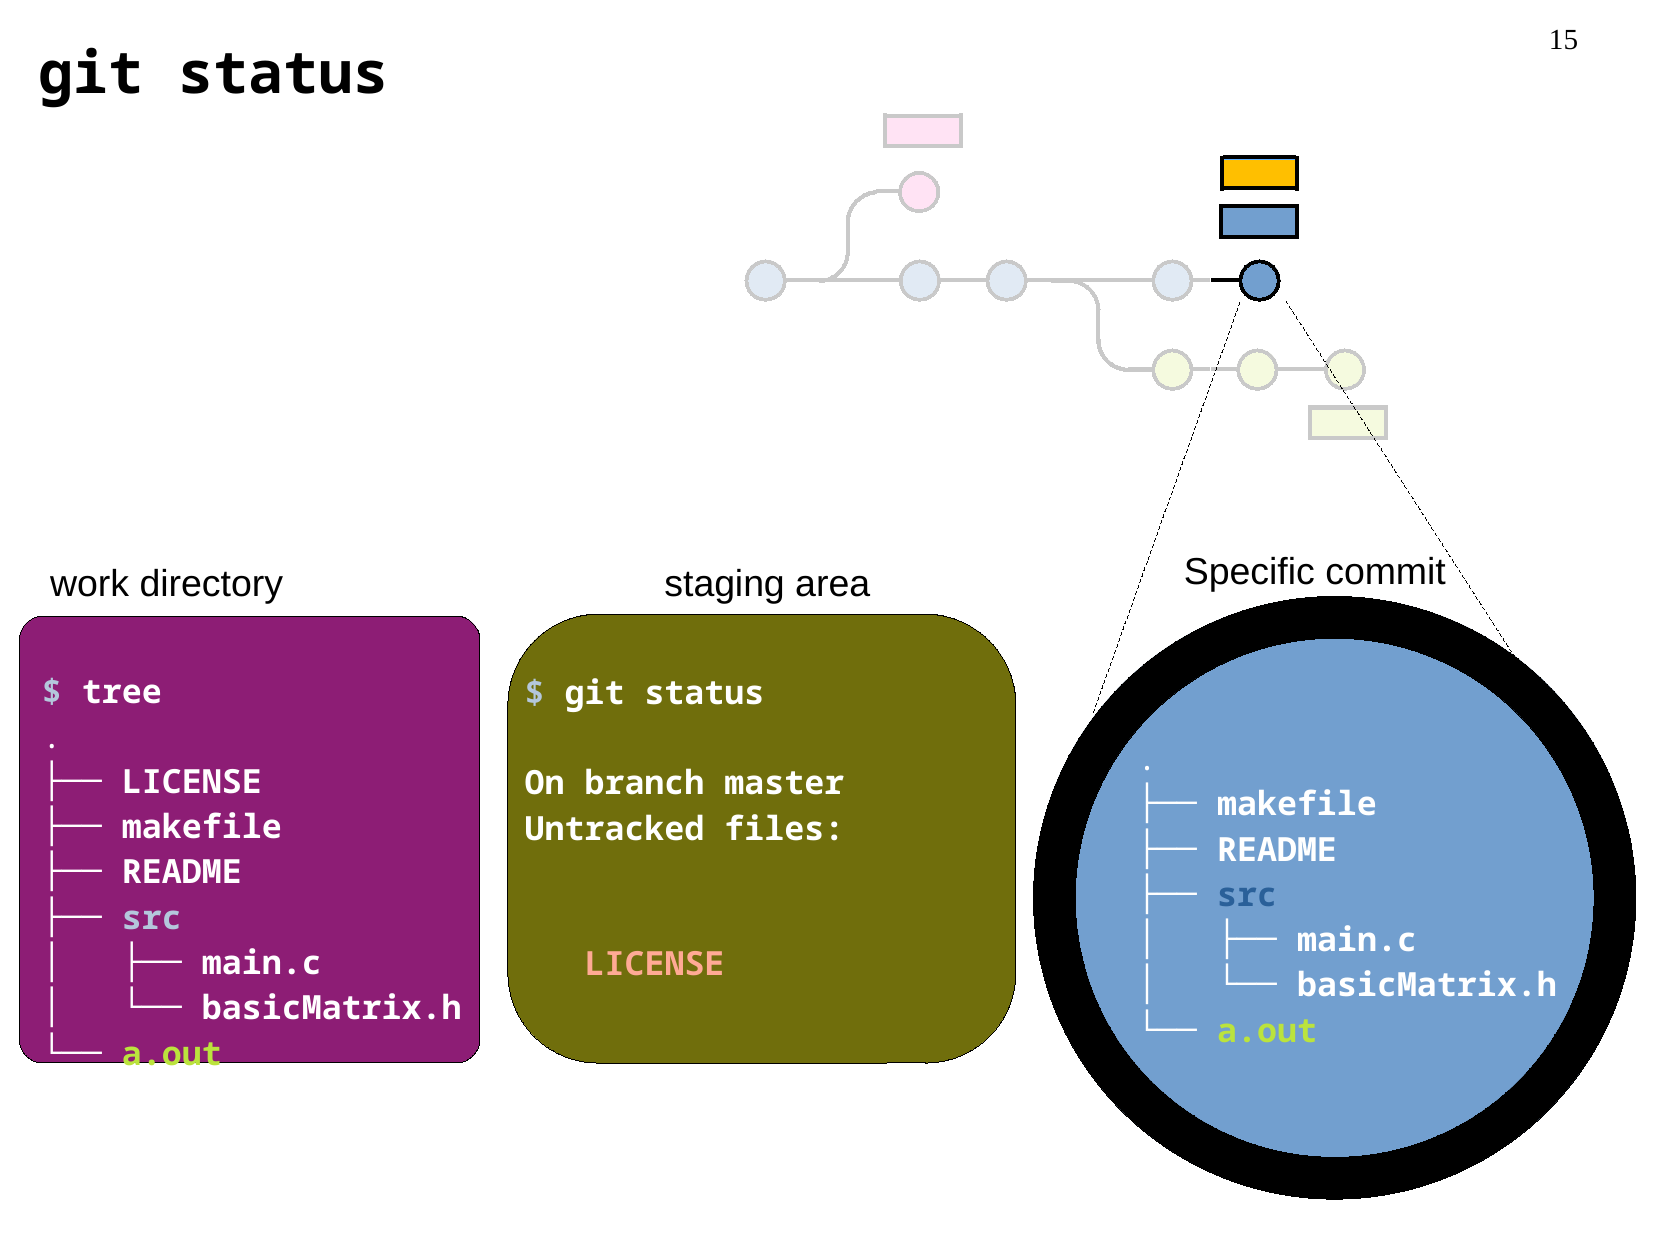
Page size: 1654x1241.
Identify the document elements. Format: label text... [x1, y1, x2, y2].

text_box [732, 106, 1406, 467]
text_box $ git status On branch master Untracked files: LICENSE [509, 661, 1082, 1105]
text_box . ├── makefile ├── README ├── src │ ├── main.c │ └── basicMatrix.h └── a.out [1122, 682, 1625, 1151]
text_box [1625, 817, 1636, 979]
text_box [1124, 638, 1545, 682]
text_box work directory [35, 555, 378, 654]
text_box [1219, 204, 1299, 239]
text_box git status [23, 23, 969, 237]
text_box [1171, 1151, 1498, 1200]
text_box Specific commit [1169, 543, 1488, 643]
text_box $ tree . ├── LICENSE ├── makefile ├── README ├── src │ ├── main.c │ └── basicMatrix.h └── a.out [27, 660, 508, 1123]
text_box [519, 614, 1005, 661]
text_box [1082, 684, 1122, 1112]
text_box [19, 616, 480, 1057]
text_box staging area [649, 555, 886, 612]
text_box [1220, 155, 1299, 191]
